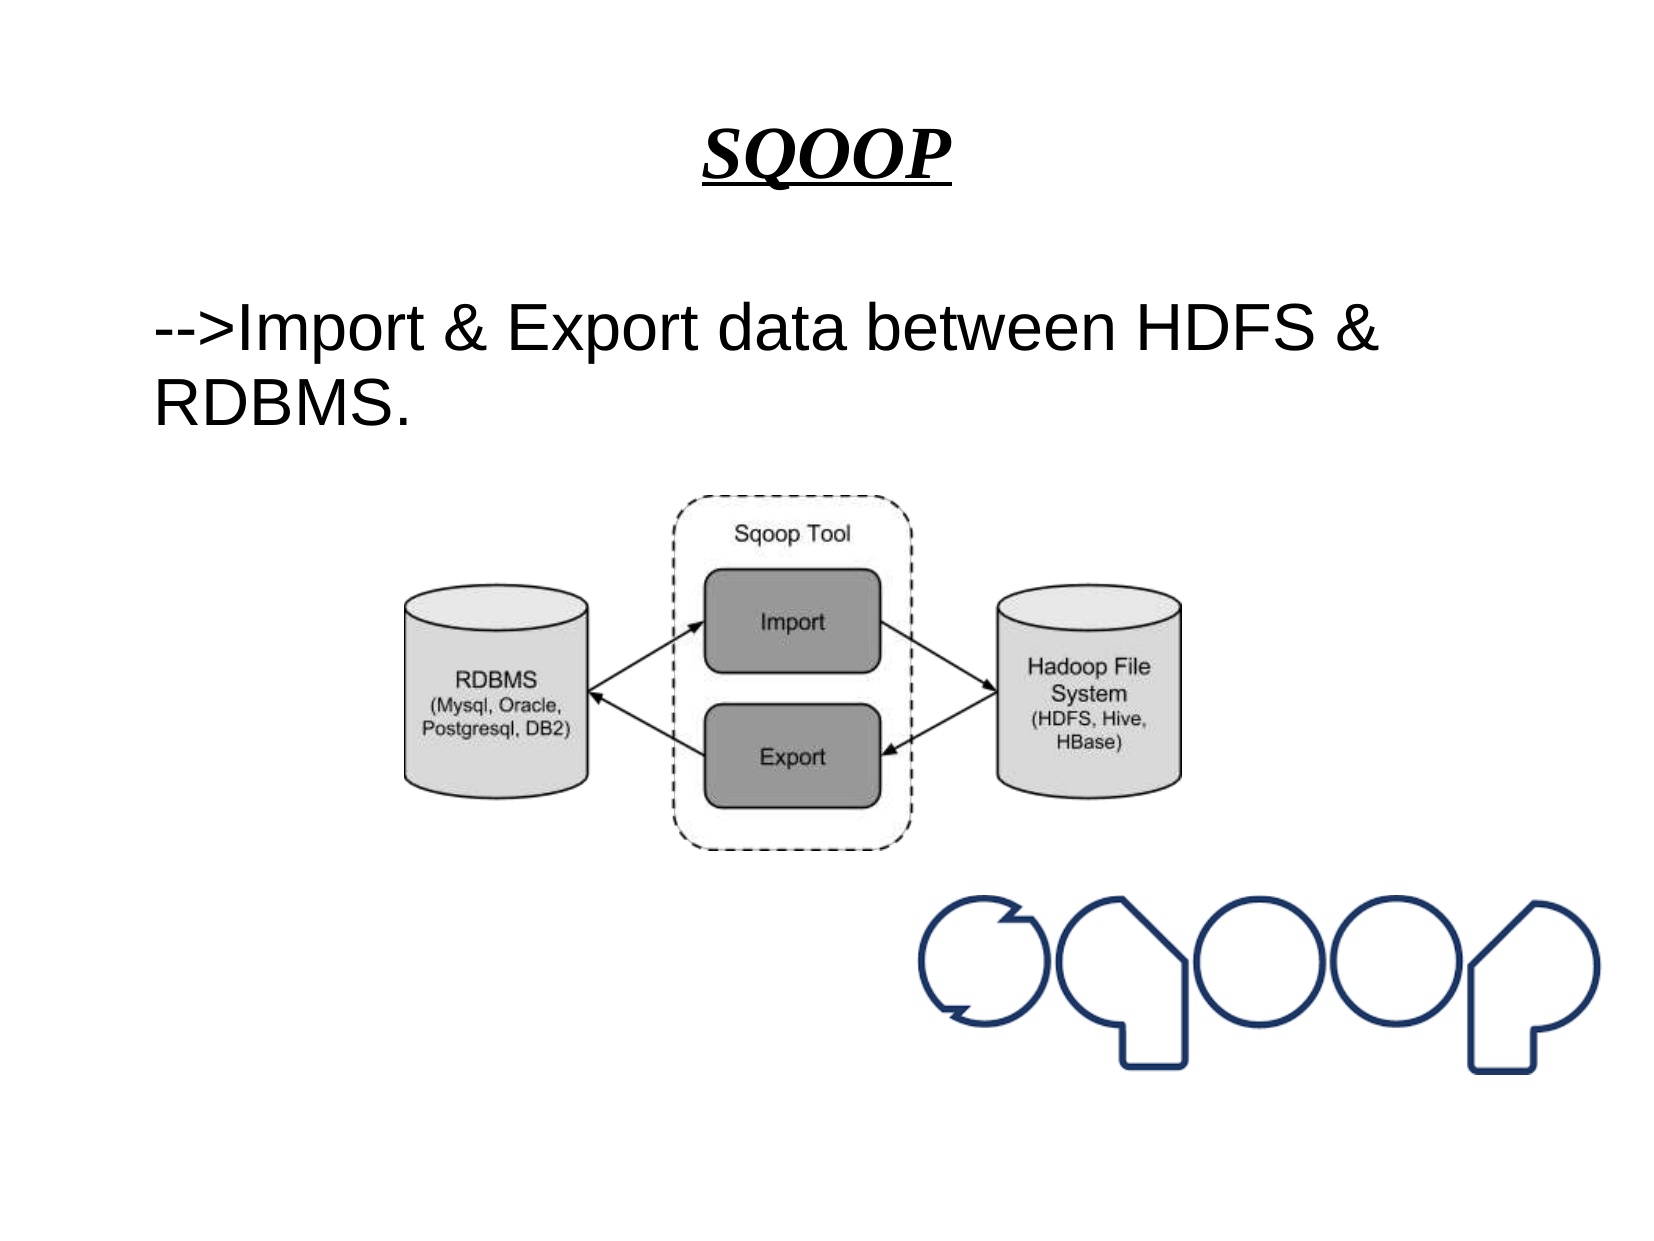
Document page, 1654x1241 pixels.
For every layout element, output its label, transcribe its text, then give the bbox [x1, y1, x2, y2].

list -->Import & Export data between HDFS & RDBMS. [82, 290, 1571, 1010]
picture [404, 495, 1182, 851]
picture [917, 895, 1602, 1075]
title SQOOP [82, 49, 1571, 257]
